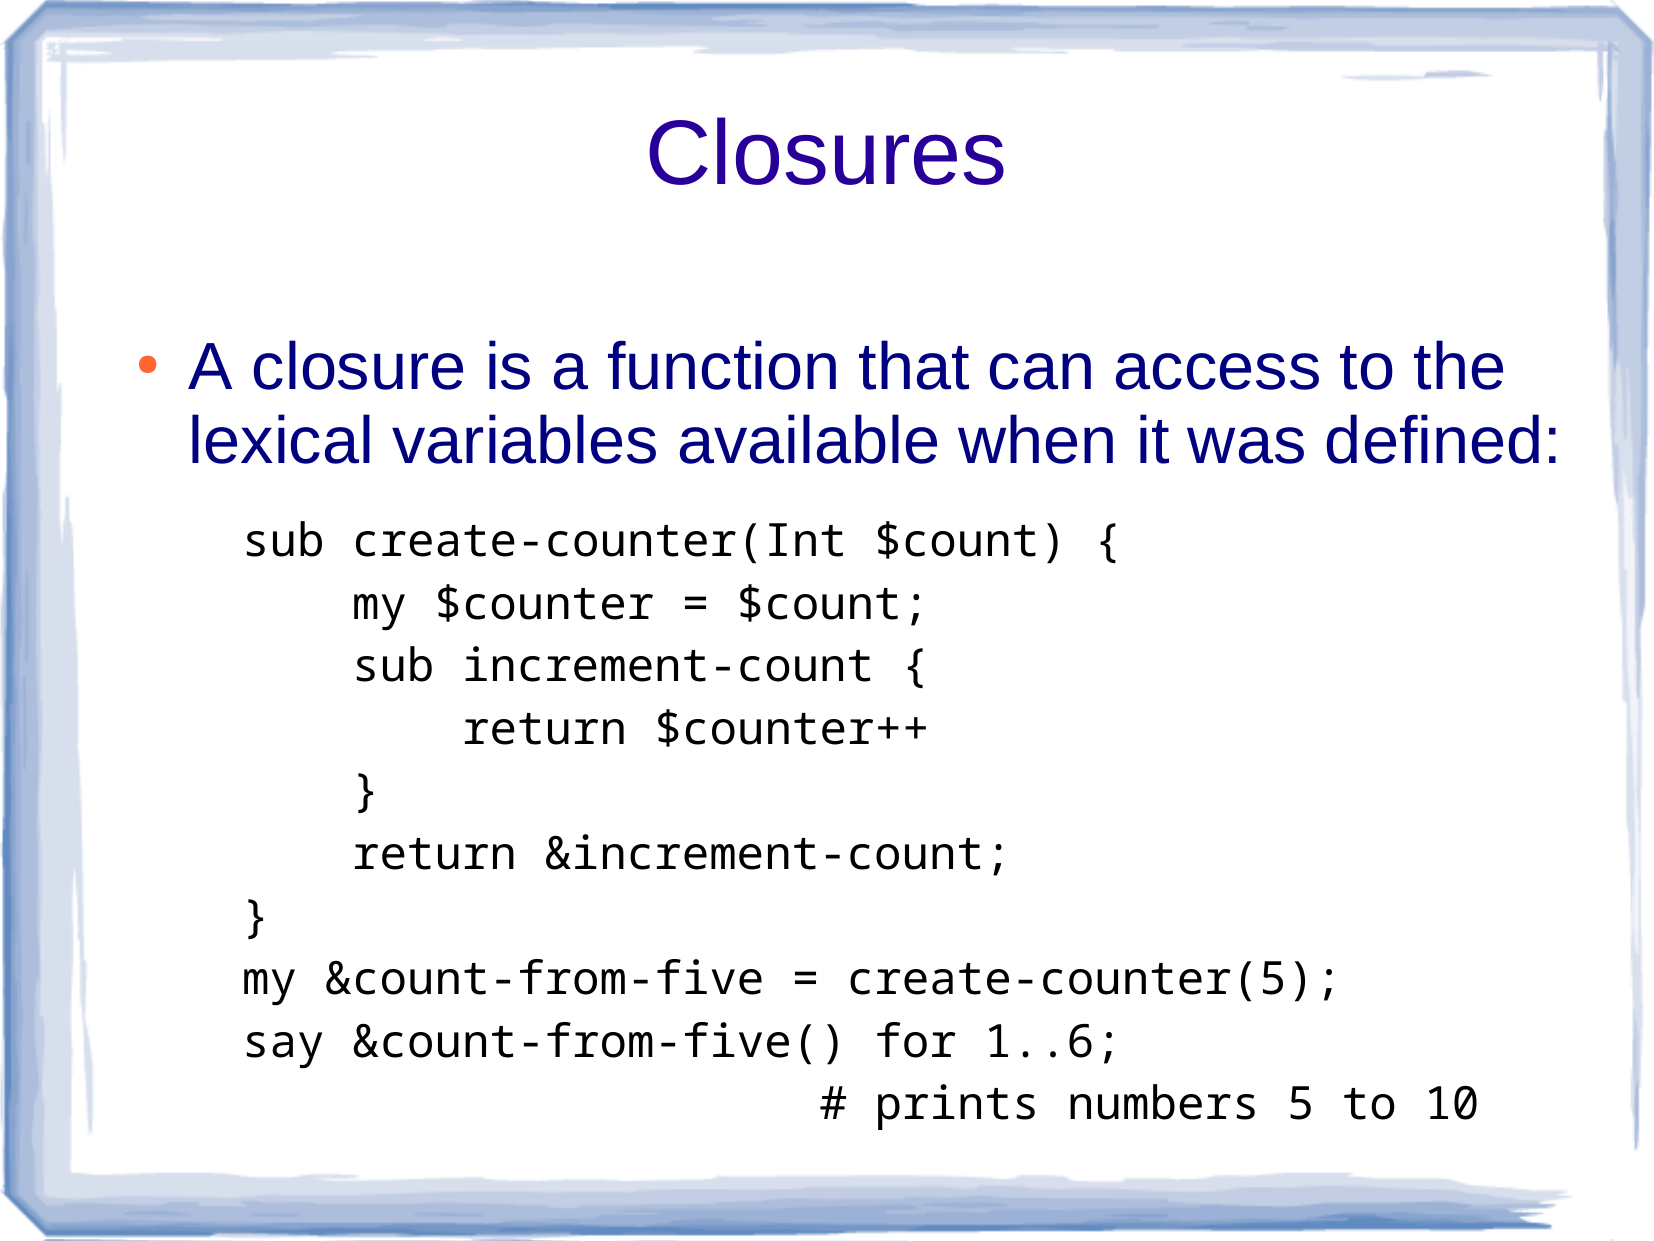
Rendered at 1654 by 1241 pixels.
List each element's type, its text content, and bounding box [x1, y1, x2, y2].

title Closures [82, 49, 1571, 257]
list A closure is a function that can access to the lexical variables available when it was defined: sub create-counter(Int $count) { my $counter = $count; sub increment-count { return $counter++ } return &increment-count; } my &count-from-five = create-counter(5); say &count-from-five() for 1..6; # prints numbers 5 to 10 [118, 224, 1571, 1158]
picture [0, 0, 1654, 1241]
